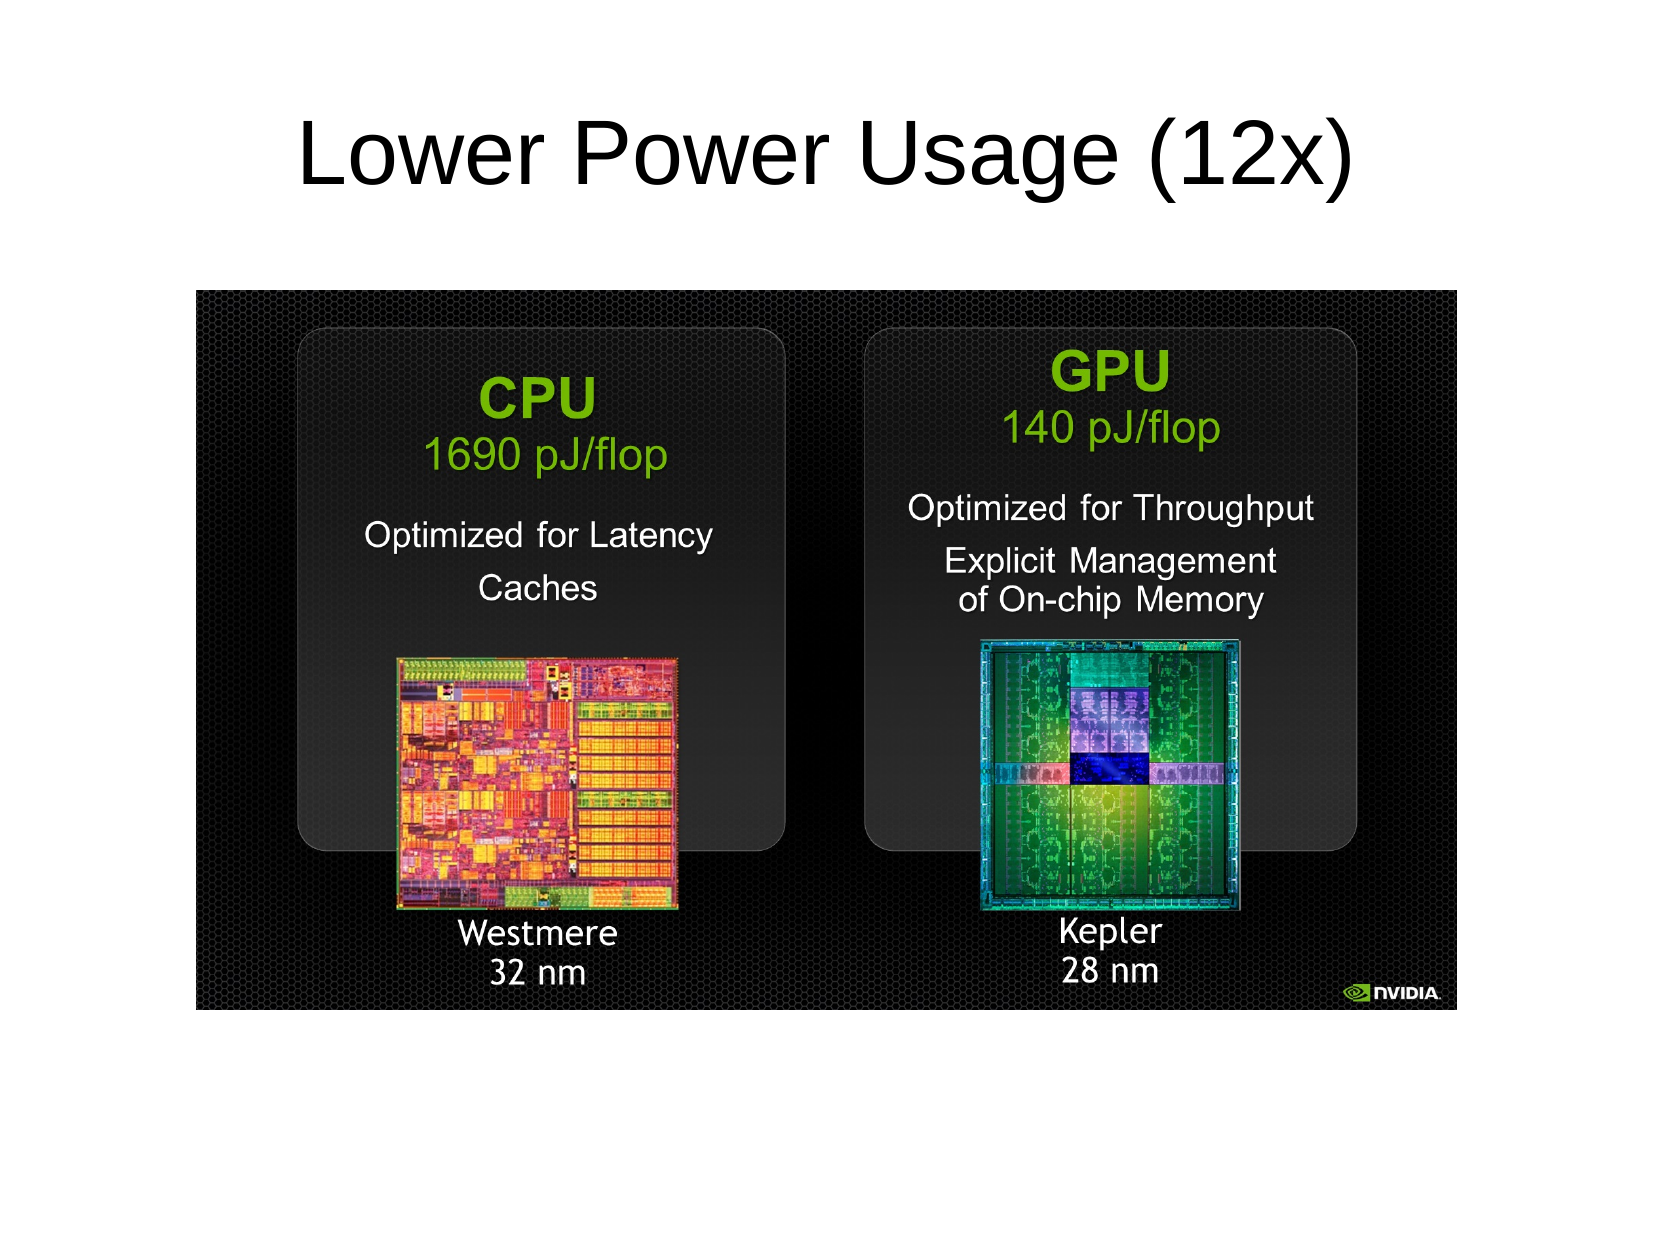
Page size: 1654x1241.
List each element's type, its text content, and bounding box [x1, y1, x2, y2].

picture [196, 290, 1457, 1010]
title Lower Power Usage (12x) [82, 49, 1571, 257]
